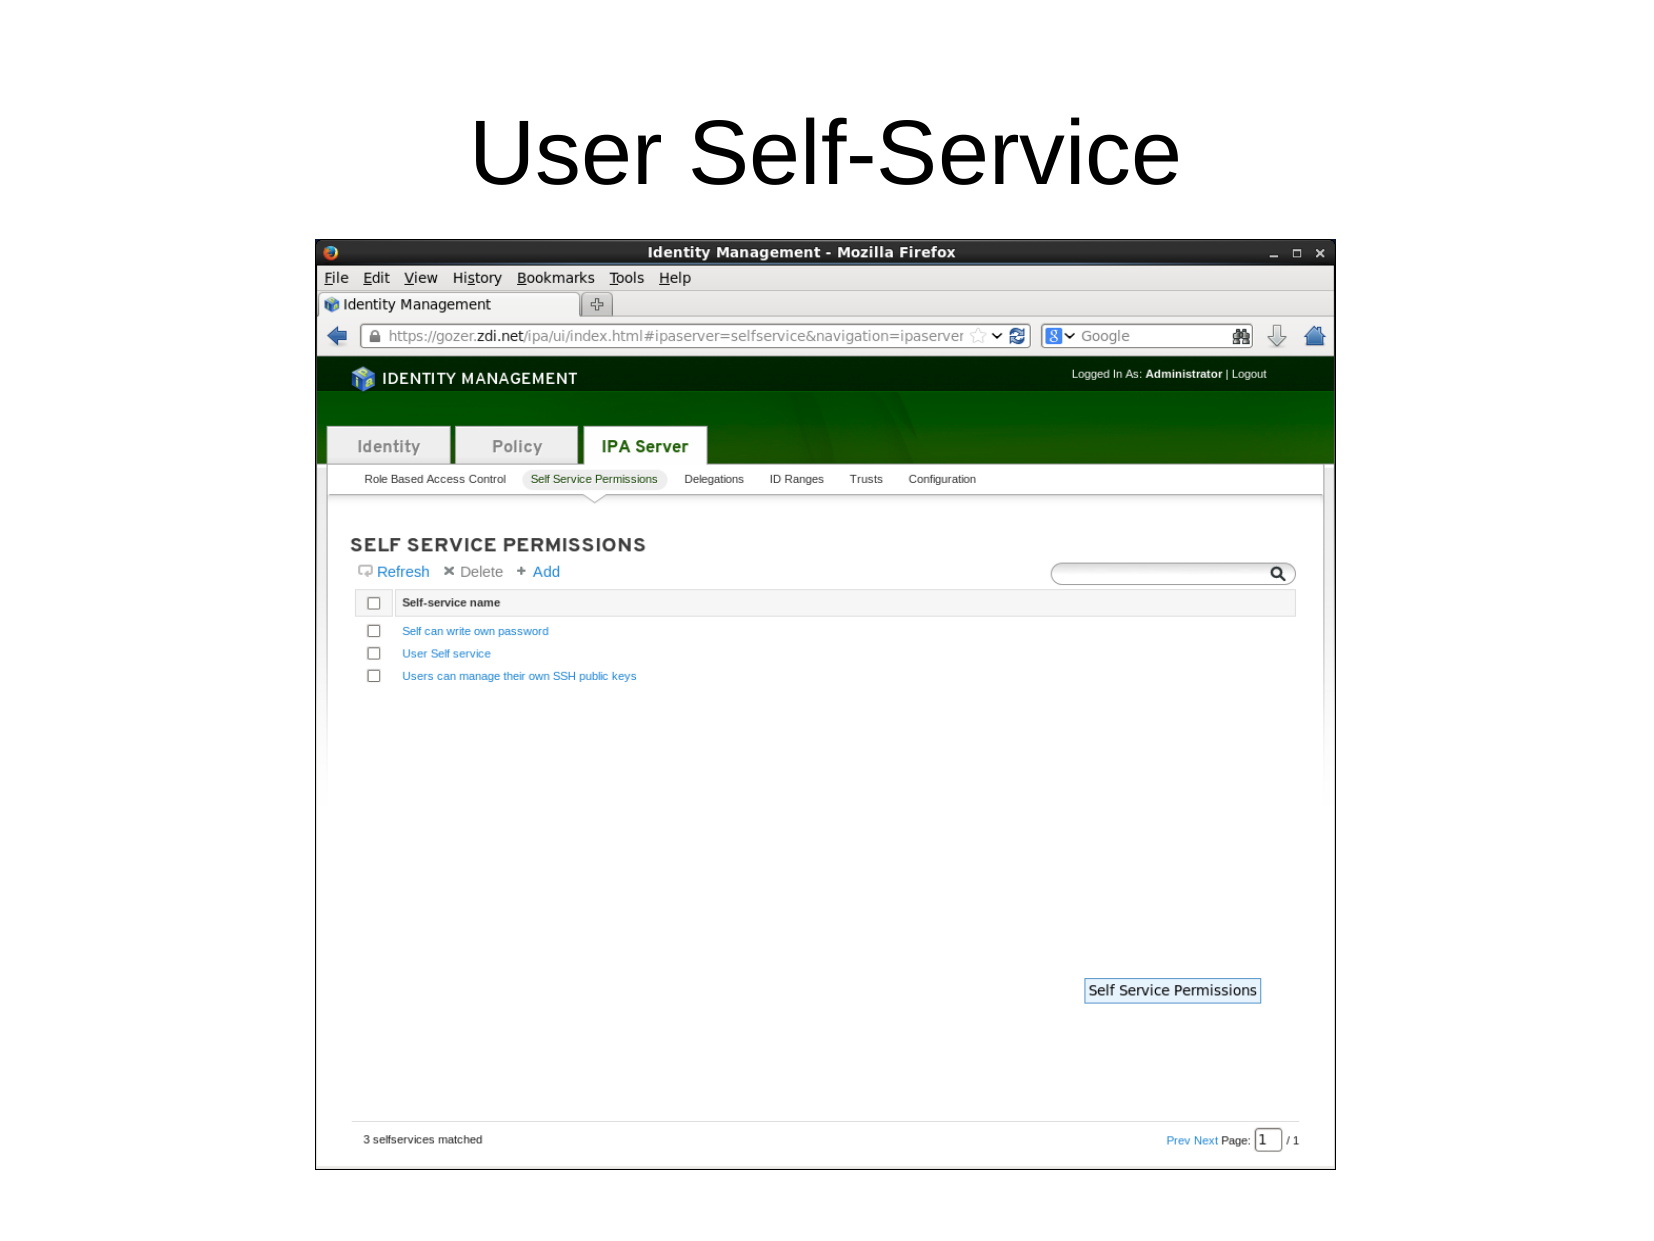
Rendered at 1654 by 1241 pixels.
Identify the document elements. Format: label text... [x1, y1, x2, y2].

picture [315, 239, 1336, 1171]
title User Self-Service [82, 49, 1571, 257]
